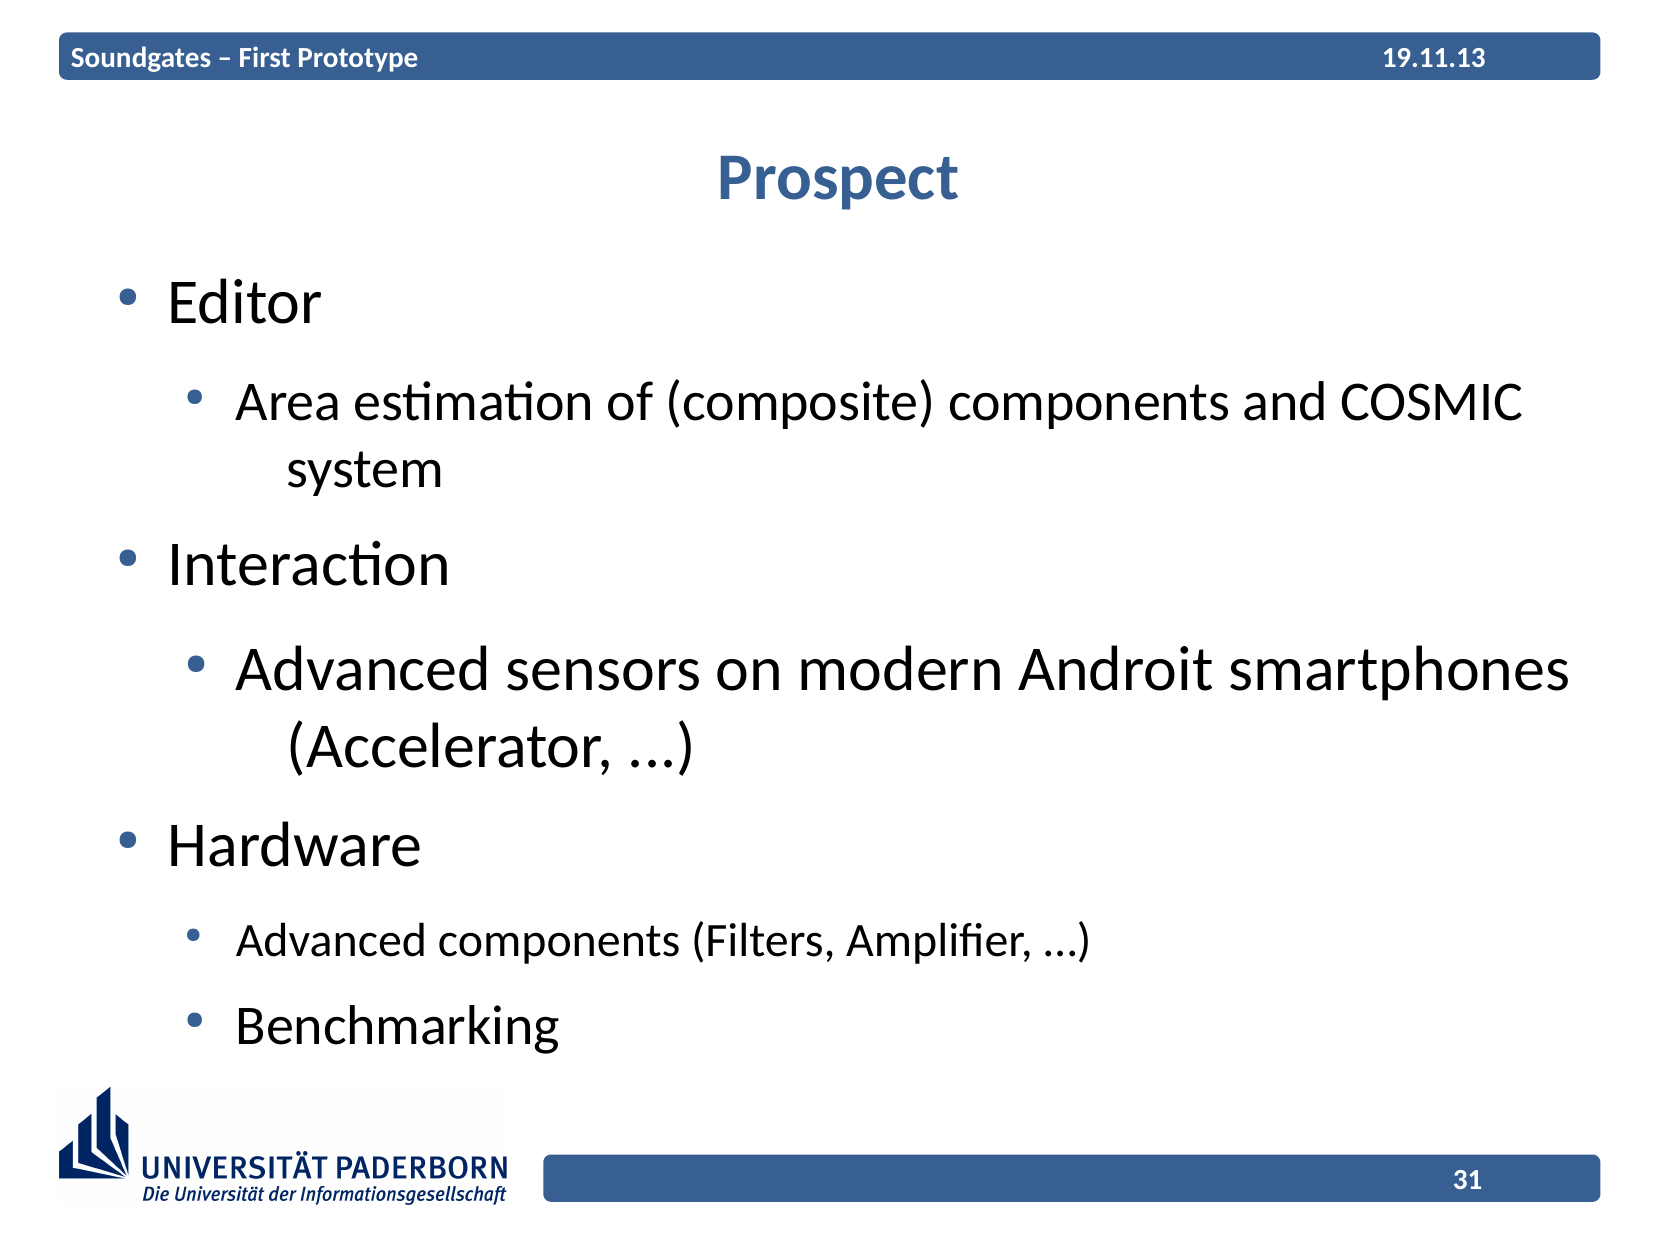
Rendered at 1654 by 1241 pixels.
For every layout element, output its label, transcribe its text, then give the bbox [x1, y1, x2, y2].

text_box 19.11.13 [1381, 32, 1583, 80]
picture [59, 1086, 507, 1205]
text_box <number> [1452, 1154, 1583, 1202]
title Prospect [82, 121, 1595, 225]
list Editor Area estimation of (composite) components and COSMIC system Interaction Advanced sensors on modern Androit smartphones (Accelerator, ...) Hardware Advanced components (Filters, Amplifier, …) Benchmarking [82, 259, 1595, 1058]
text_box Soundgates – First Prototype [70, 32, 1359, 80]
